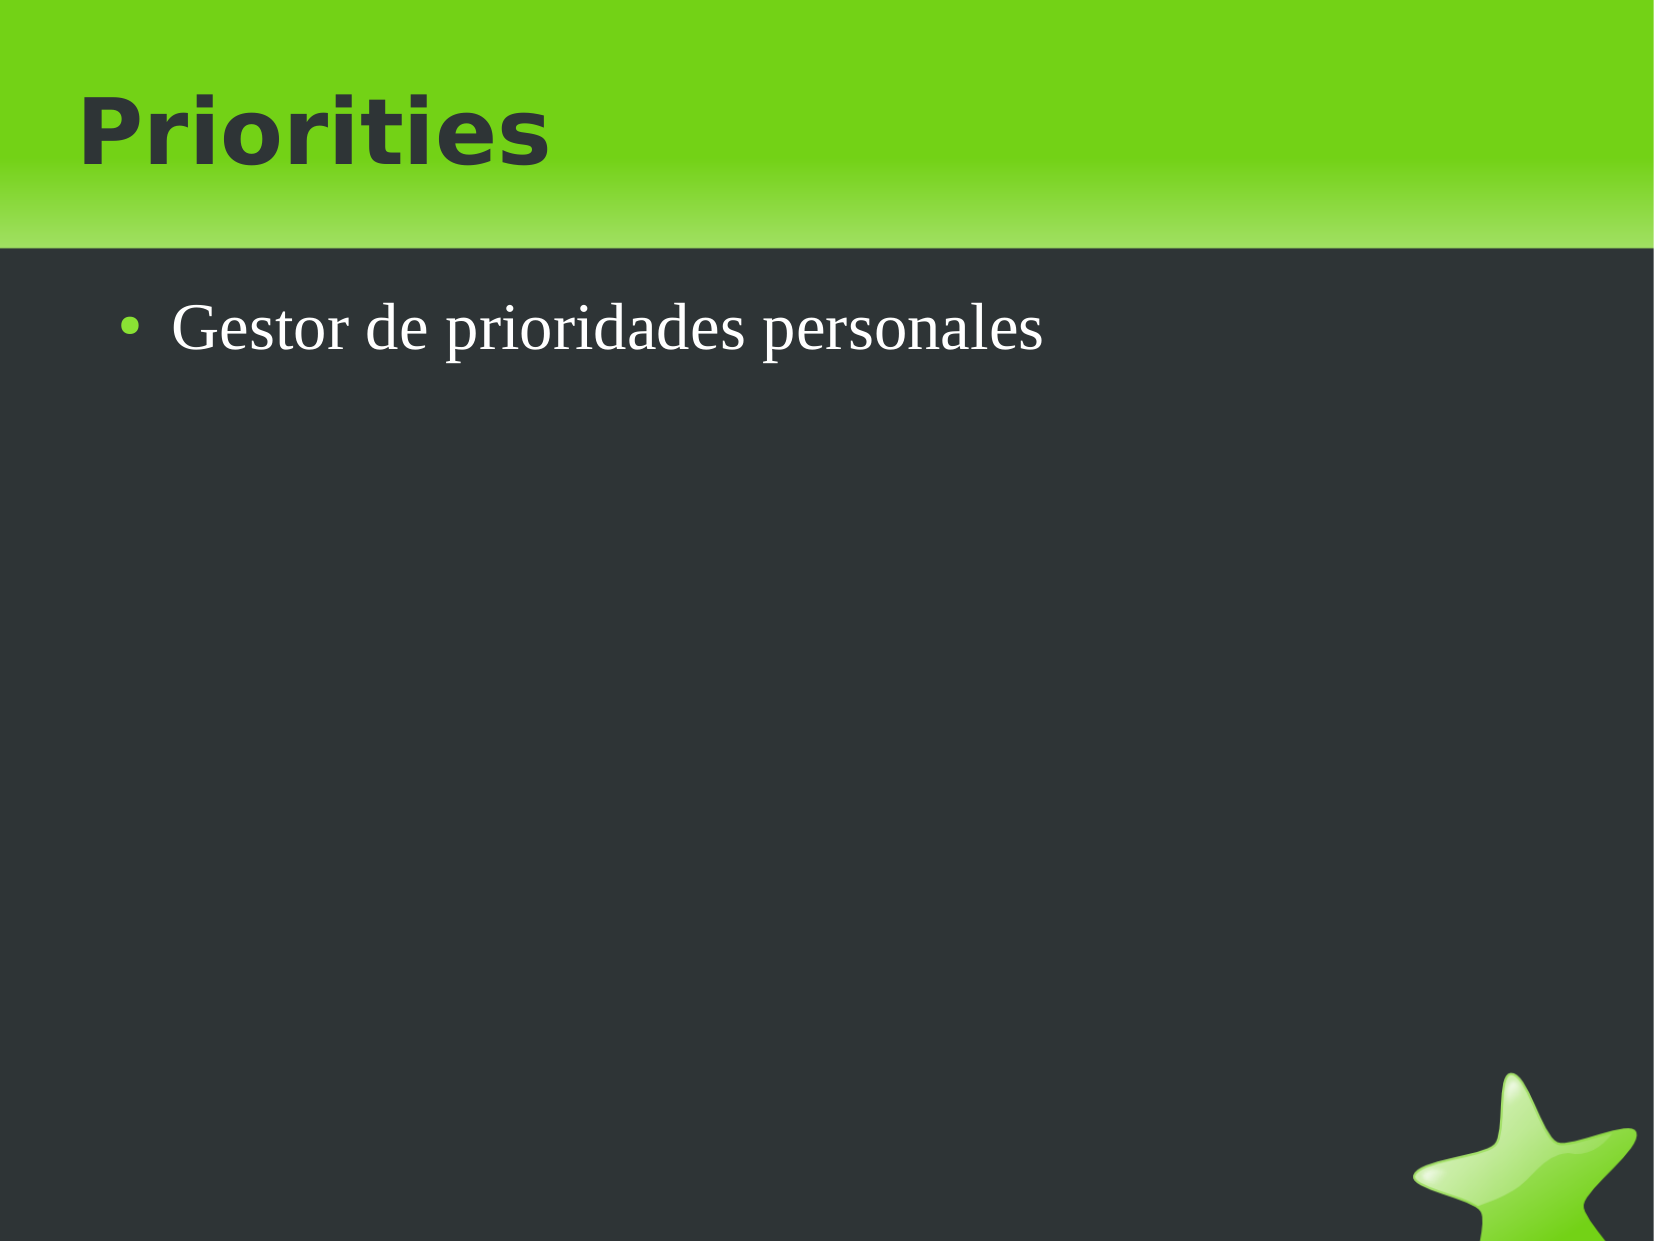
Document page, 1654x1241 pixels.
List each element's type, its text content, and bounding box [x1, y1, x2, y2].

picture [0, 0, 1654, 1241]
title Priorities [76, 36, 1565, 229]
list Gestor de prioridades personales [82, 290, 1571, 1094]
